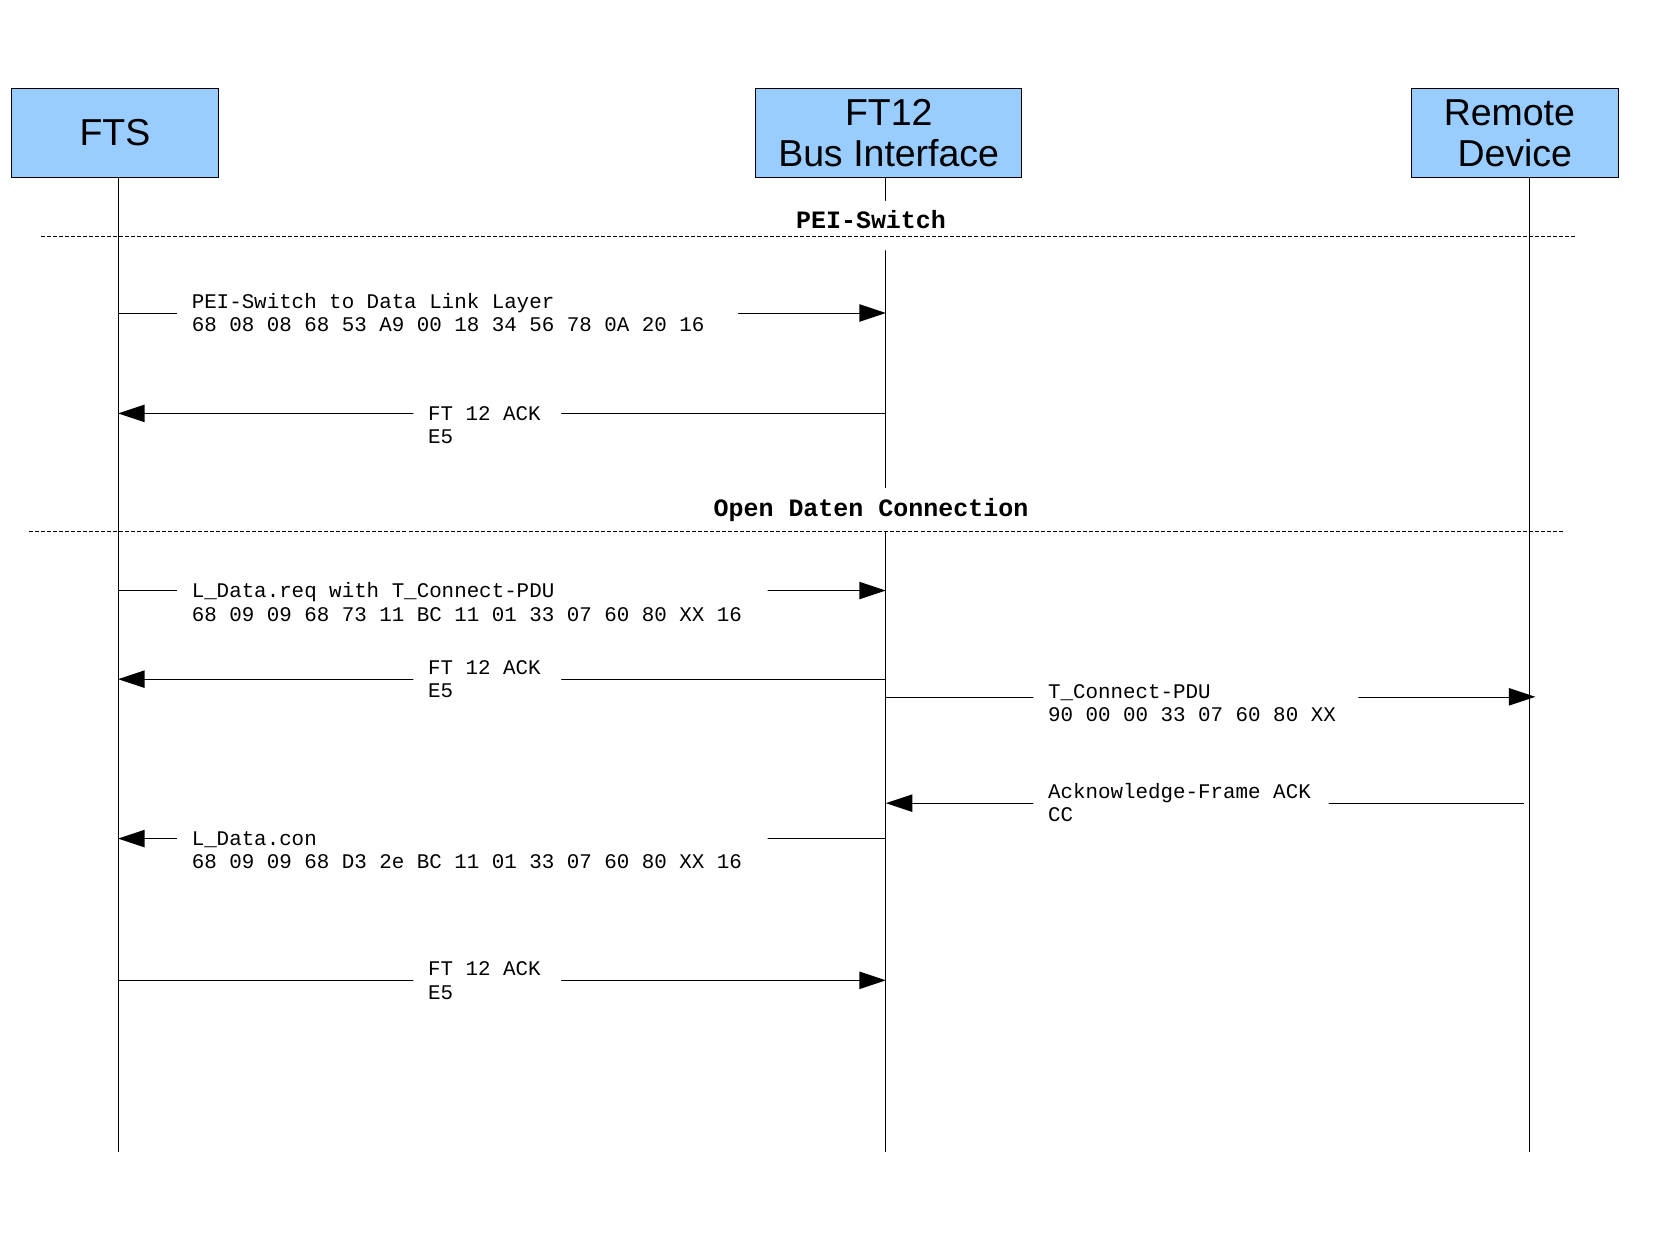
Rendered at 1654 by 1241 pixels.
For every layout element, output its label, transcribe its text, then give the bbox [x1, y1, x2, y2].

text_box FT 12 ACK E5 [413, 950, 562, 1010]
text_box FT12 Bus Interface [755, 88, 1022, 178]
text_box PEI-Switch [590, 245, 1152, 251]
text_box Open Daten Connection [590, 488, 1152, 532]
text_box L_Data.con 68 09 09 68 D3 2e BC 11 01 33 07 60 80 XX 16 [177, 820, 768, 880]
text_box FTS [11, 88, 219, 178]
text_box Remote Device [1411, 88, 1619, 178]
text_box FT 12 ACK E5 [413, 395, 562, 455]
text_box T_Connect-PDU 90 00 00 33 07 60 80 XX [1033, 673, 1359, 733]
text_box L_Data.req with T_Connect-PDU 68 09 09 68 73 11 BC 11 01 33 07 60 80 XX 16 [177, 572, 768, 632]
text_box PEI-Switch [590, 200, 1152, 245]
text_box Acknowledge-Frame ACK CC [1033, 773, 1329, 833]
text_box FT 12 ACK E5 [413, 649, 562, 709]
text_box PEI-Switch to Data Link Layer 68 08 08 68 53 A9 00 18 34 56 78 0A 20 16 [177, 283, 739, 343]
